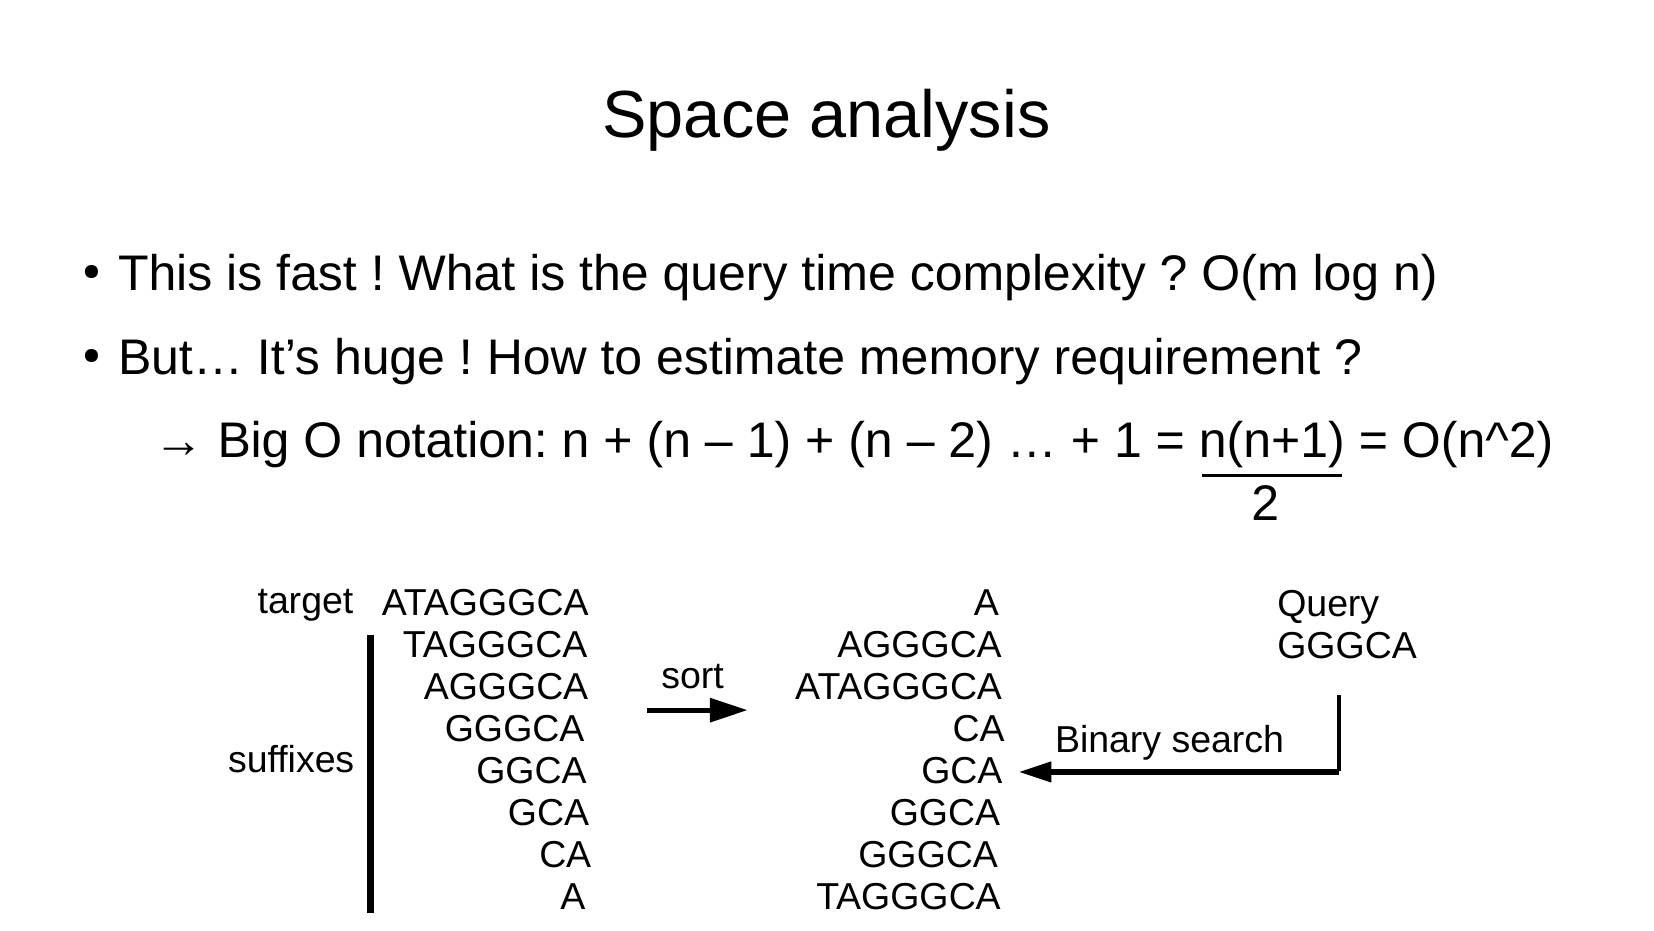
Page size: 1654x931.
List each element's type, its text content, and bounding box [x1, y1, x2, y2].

subtitle This is fast ! What is the query time complexity ? O(m log n) But… It’s huge ! How to estimate memory requirement ? → Big O notation: n + (n – 1) + (n – 2) … + 1 = n(n+1) = O(n^2) [1052, 717, 1337, 769]
text_box target [242, 571, 369, 629]
text_box Binary search [1040, 710, 1299, 768]
text_box 2 [1236, 468, 1298, 543]
subtitle This is fast ! What is the query time complexity ? O(m log n) But… It’s huge ! How to estimate memory requirement ? → Big O notation: n + (n – 1) + (n – 2) … + 1 = n(n+1) = O(n^2) [82, 217, 1647, 887]
text_box Query GGGCA [1262, 575, 1495, 717]
text_box suffixes [213, 731, 370, 789]
text_box ATAGGGCA TAGGGCA AGGGCA GGGCA GGCA GCA CA A [367, 574, 614, 925]
text_box A AGGGCA ATAGGGCA CA GCA GGCA GGGCA TAGGGCA [780, 574, 1026, 931]
title Space analysis [82, 12, 1571, 217]
text_box sort [646, 647, 739, 705]
